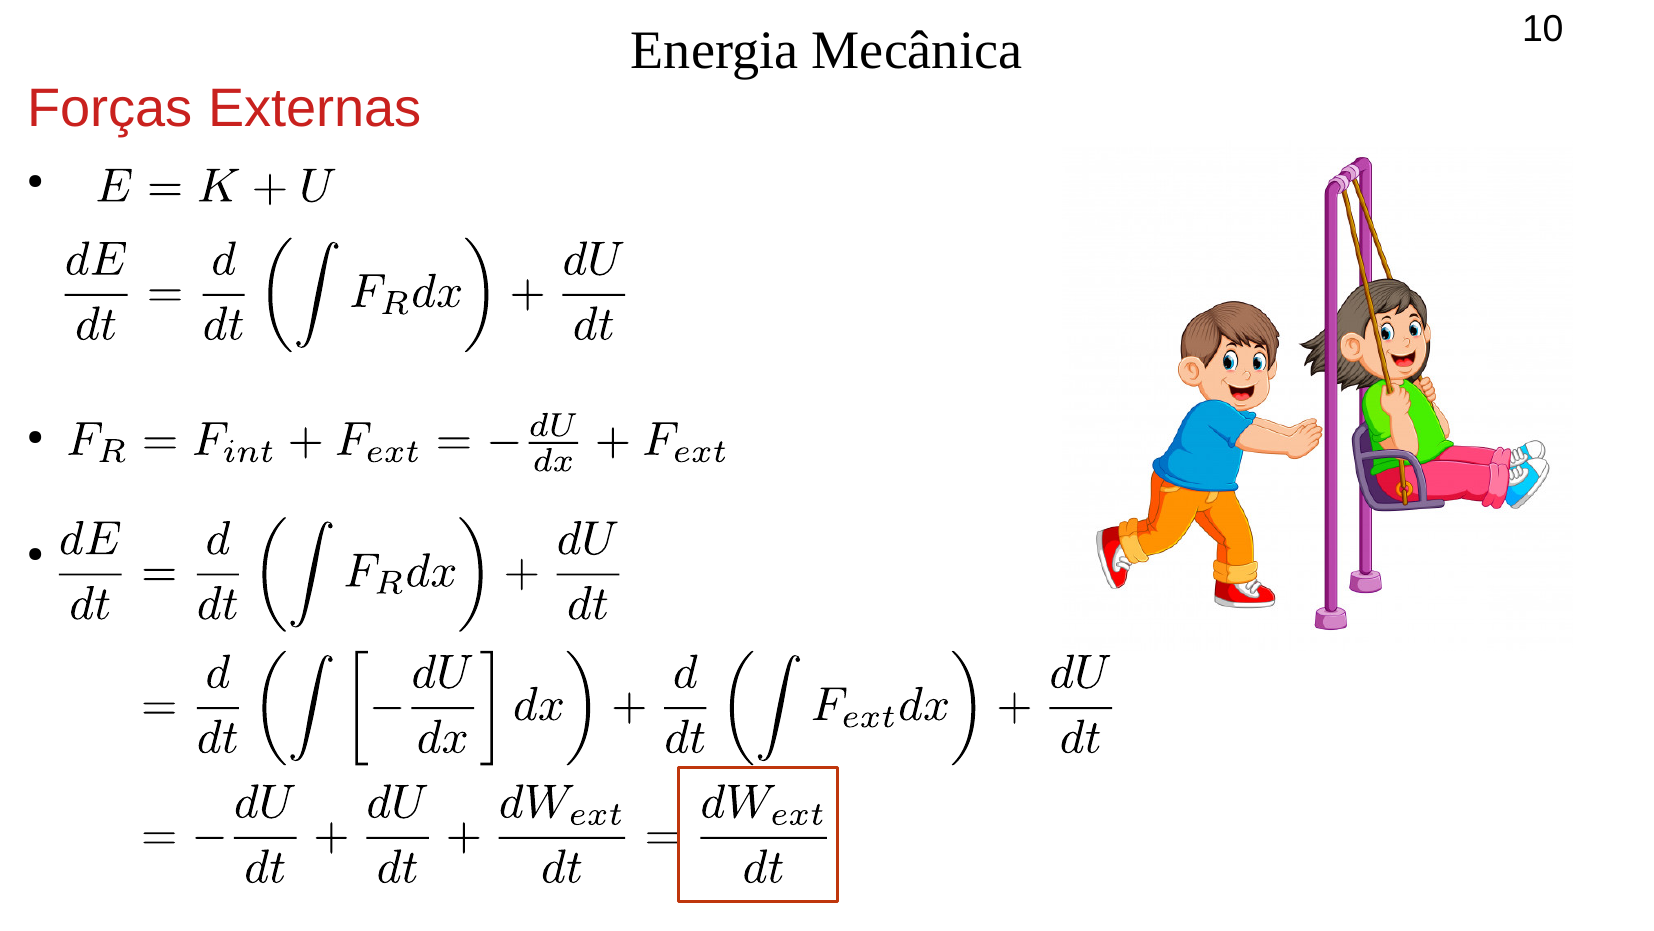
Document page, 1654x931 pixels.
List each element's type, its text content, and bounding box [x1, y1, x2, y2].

text_box <number> [1507, 0, 1654, 71]
picture [62, 167, 627, 354]
picture [57, 140, 1573, 885]
text_box Energia Mecânica [616, 0, 1038, 88]
picture [64, 411, 728, 474]
picture [680, 769, 836, 885]
text_box Forças Externas [12, 70, 1650, 589]
